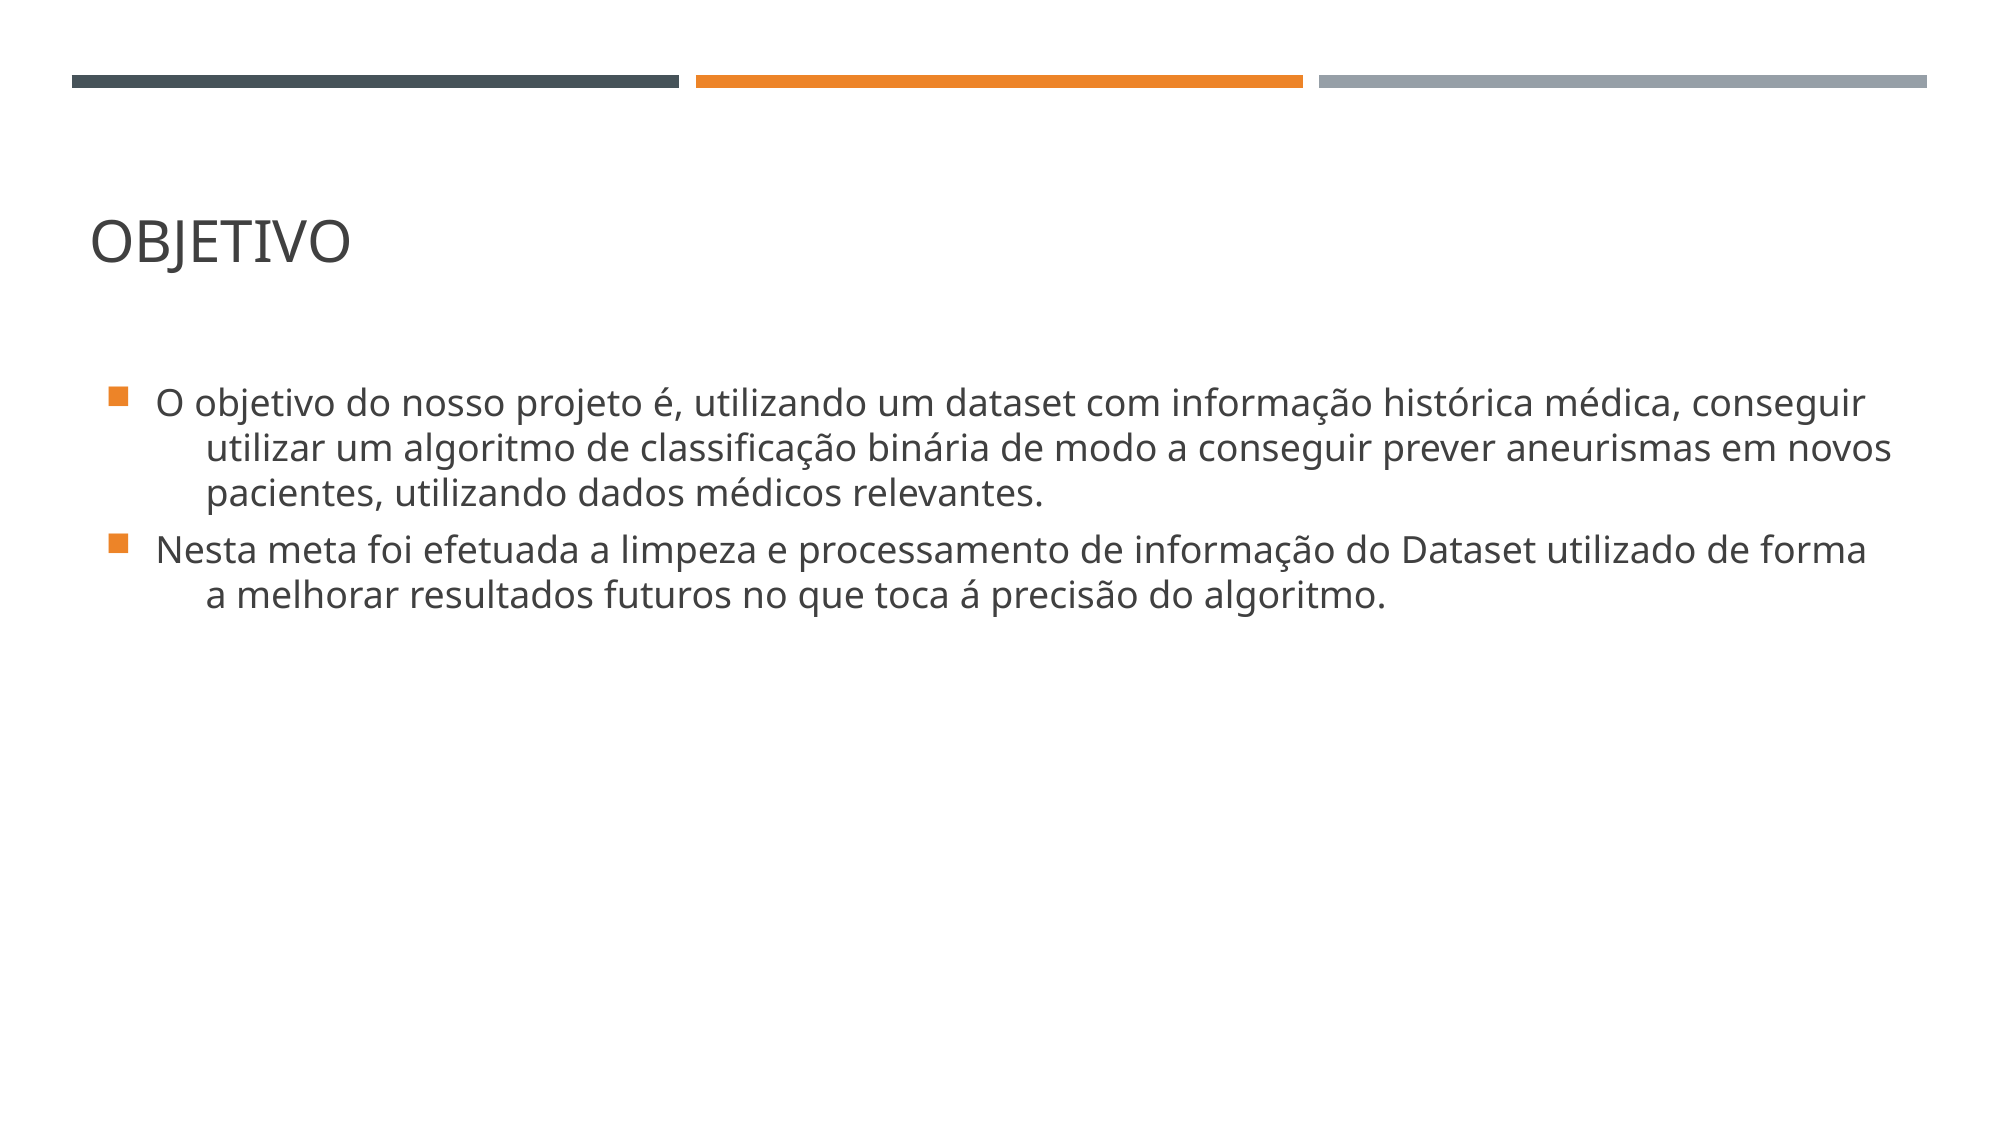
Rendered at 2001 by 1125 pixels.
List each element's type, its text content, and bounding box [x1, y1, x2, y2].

list O objetivo do nosso projeto é, utilizando um dataset com informação histórica médica, conseguir utilizar um algoritmo de classificação binária de modo a conseguir prever aneurismas em novos pacientes, utilizando dados médicos relevantes. Nesta meta foi efetuada a limpeza e processamento de informação do Dataset utilizado de forma a melhorar resultados futuros no que toca á precisão do algoritmo. [90, 371, 1910, 968]
title Objetivo [74, 103, 1926, 282]
